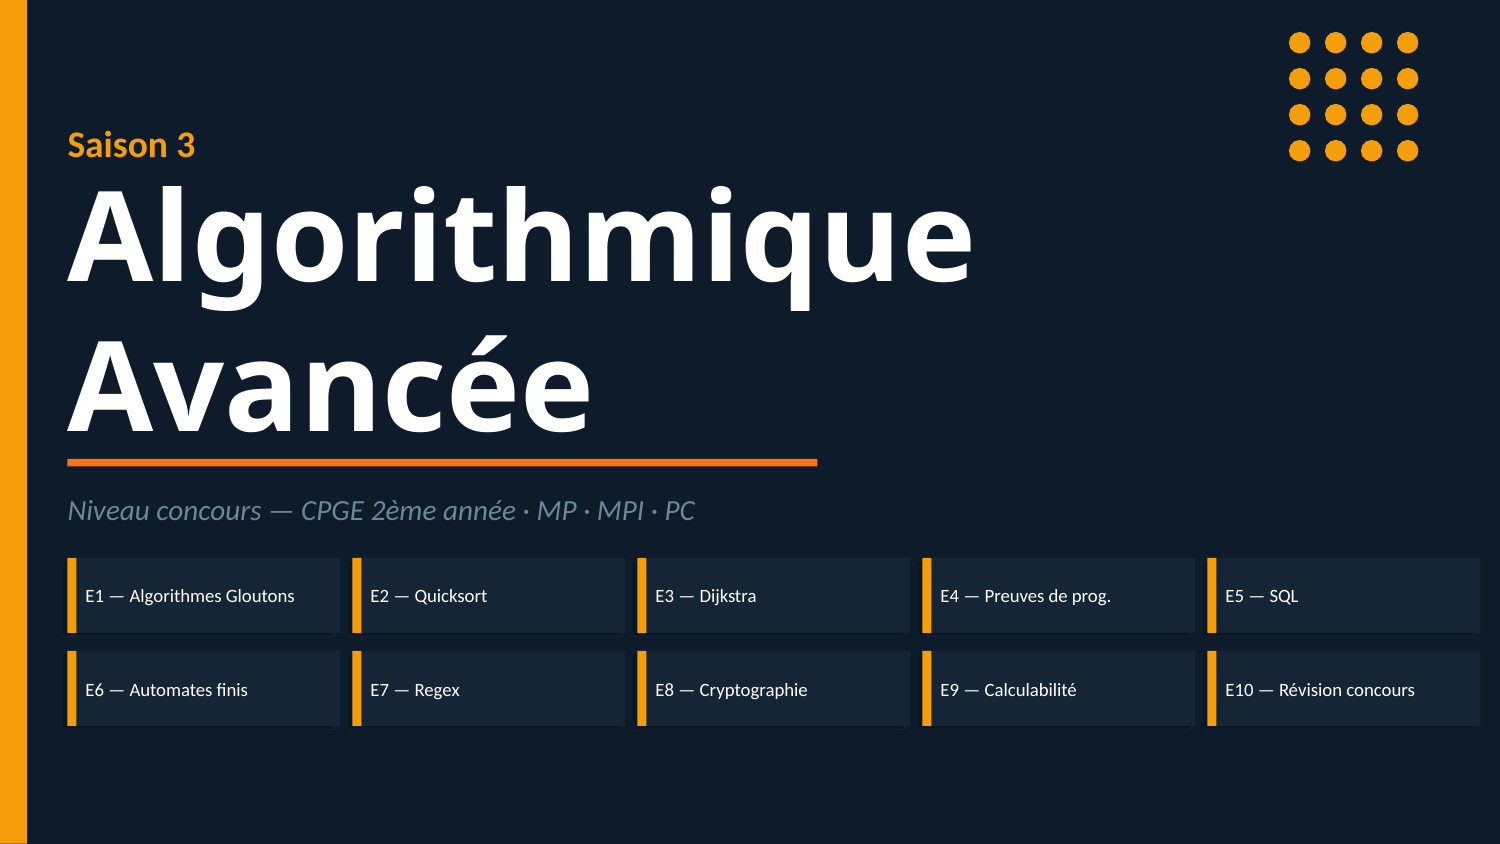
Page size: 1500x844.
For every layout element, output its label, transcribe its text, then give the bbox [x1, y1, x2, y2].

text_box E2 — Quicksort [370, 557, 618, 633]
text_box Niveau concours — CPGE 2ème année · MP · MPI · PC [67, 480, 1343, 537]
text_box E7 — Regex [370, 650, 618, 726]
text_box [1188, 557, 1196, 633]
text_box [1397, 68, 1418, 89]
text_box [637, 650, 655, 726]
text_box [1325, 32, 1346, 53]
text_box [352, 557, 370, 633]
text_box Algorithmique Avancée [99, 207, 122, 244]
text_box E8 — Cryptographie [655, 650, 903, 726]
text_box [903, 557, 911, 633]
text_box E6 — Automates finis [85, 650, 333, 726]
text_box E1 — Algorithmes Gloutons [85, 557, 333, 633]
text_box [1325, 68, 1346, 89]
text_box [1361, 68, 1382, 89]
text_box [1289, 32, 1310, 53]
text_box E5 — SQL [1225, 557, 1473, 633]
text_box [1361, 32, 1382, 53]
text_box Algorithmique Avancée [67, 168, 1418, 446]
text_box [333, 557, 341, 633]
text_box [1207, 650, 1225, 726]
text_box [0, 0, 27, 844]
text_box [1473, 650, 1481, 726]
text_box [1289, 68, 1310, 89]
text_box [67, 650, 85, 726]
text_box [1207, 557, 1225, 633]
text_box [352, 650, 370, 726]
text_box [1397, 32, 1418, 53]
text_box [618, 557, 626, 633]
text_box [903, 650, 911, 726]
text_box Saison 3 [67, 107, 1418, 168]
text_box E9 — Calculabilité [940, 650, 1188, 726]
text_box [67, 458, 818, 467]
text_box E10 — Révision concours [1225, 650, 1473, 726]
text_box [637, 557, 655, 633]
text_box Algorithmique Avancée [99, 357, 122, 394]
text_box [333, 650, 341, 726]
text_box E3 — Dijkstra [655, 557, 903, 633]
text_box [618, 650, 626, 726]
text_box [1188, 650, 1196, 726]
text_box [922, 650, 940, 726]
text_box [67, 557, 85, 633]
text_box [1473, 557, 1481, 633]
text_box [922, 557, 940, 633]
text_box E4 — Preuves de prog. [940, 557, 1188, 633]
